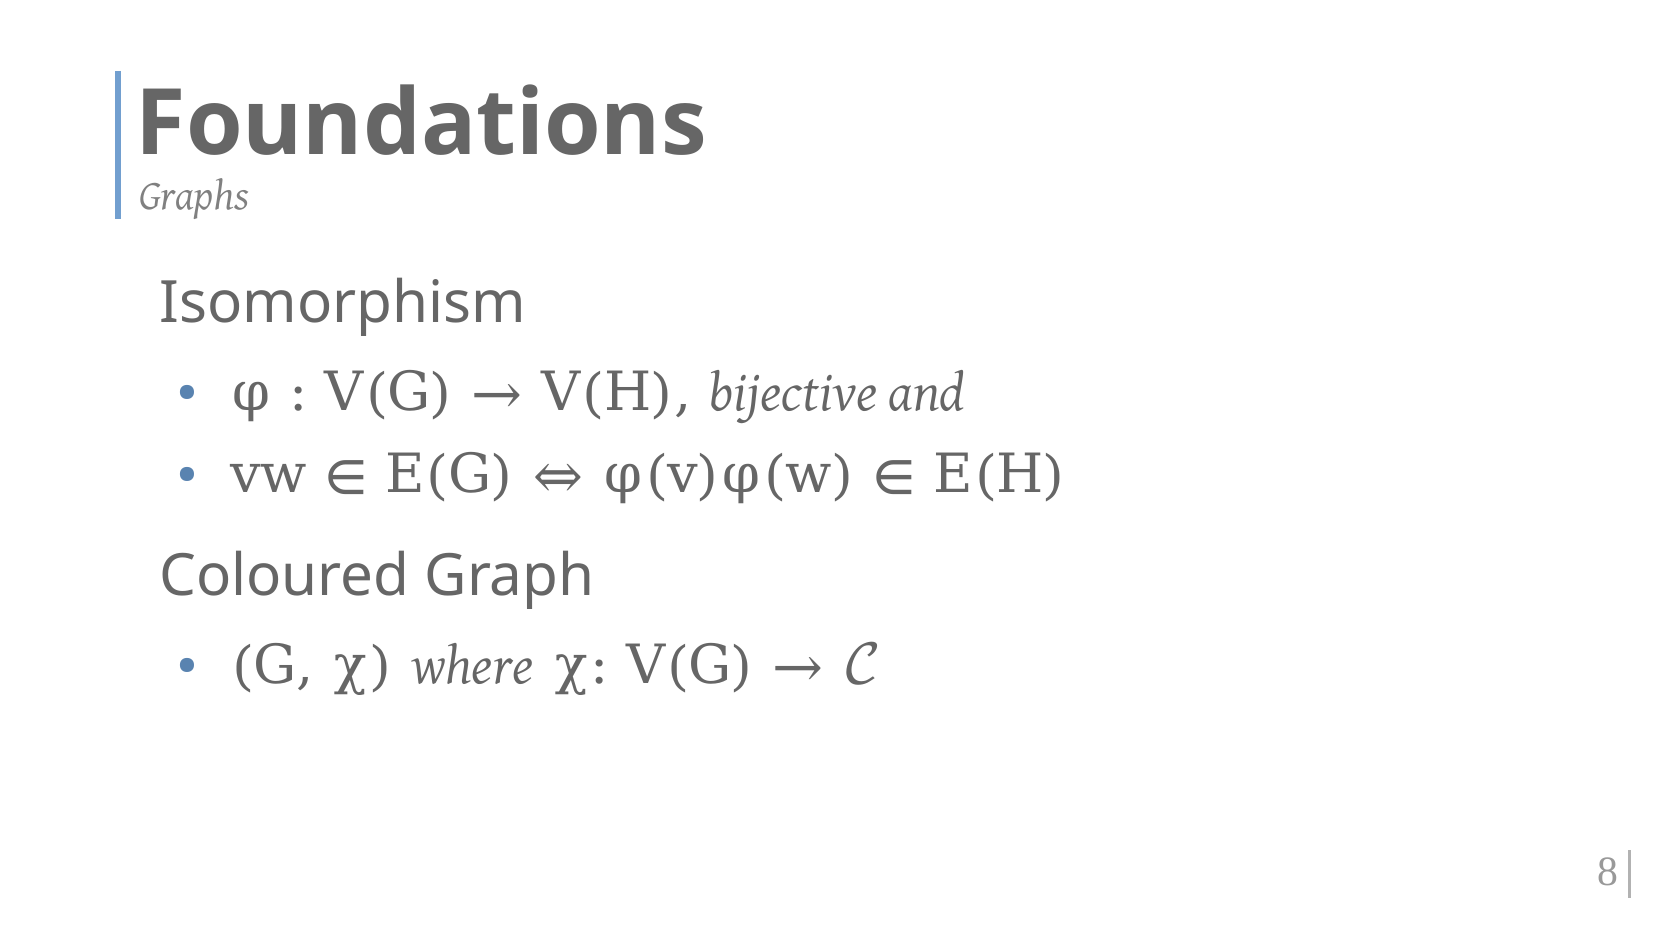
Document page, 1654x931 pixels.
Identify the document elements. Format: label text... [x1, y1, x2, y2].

text_box Graphs [124, 165, 721, 229]
title Foundations [135, 60, 1601, 178]
list Isomorphism φ : V(G) → V(H), bijective and vw ∈ E(G) ⇔ φ(v)φ(w) ∈ E(H) Coloured Graph (G, χ) where χ: V(G) → 𝒞 [88, 259, 1560, 865]
